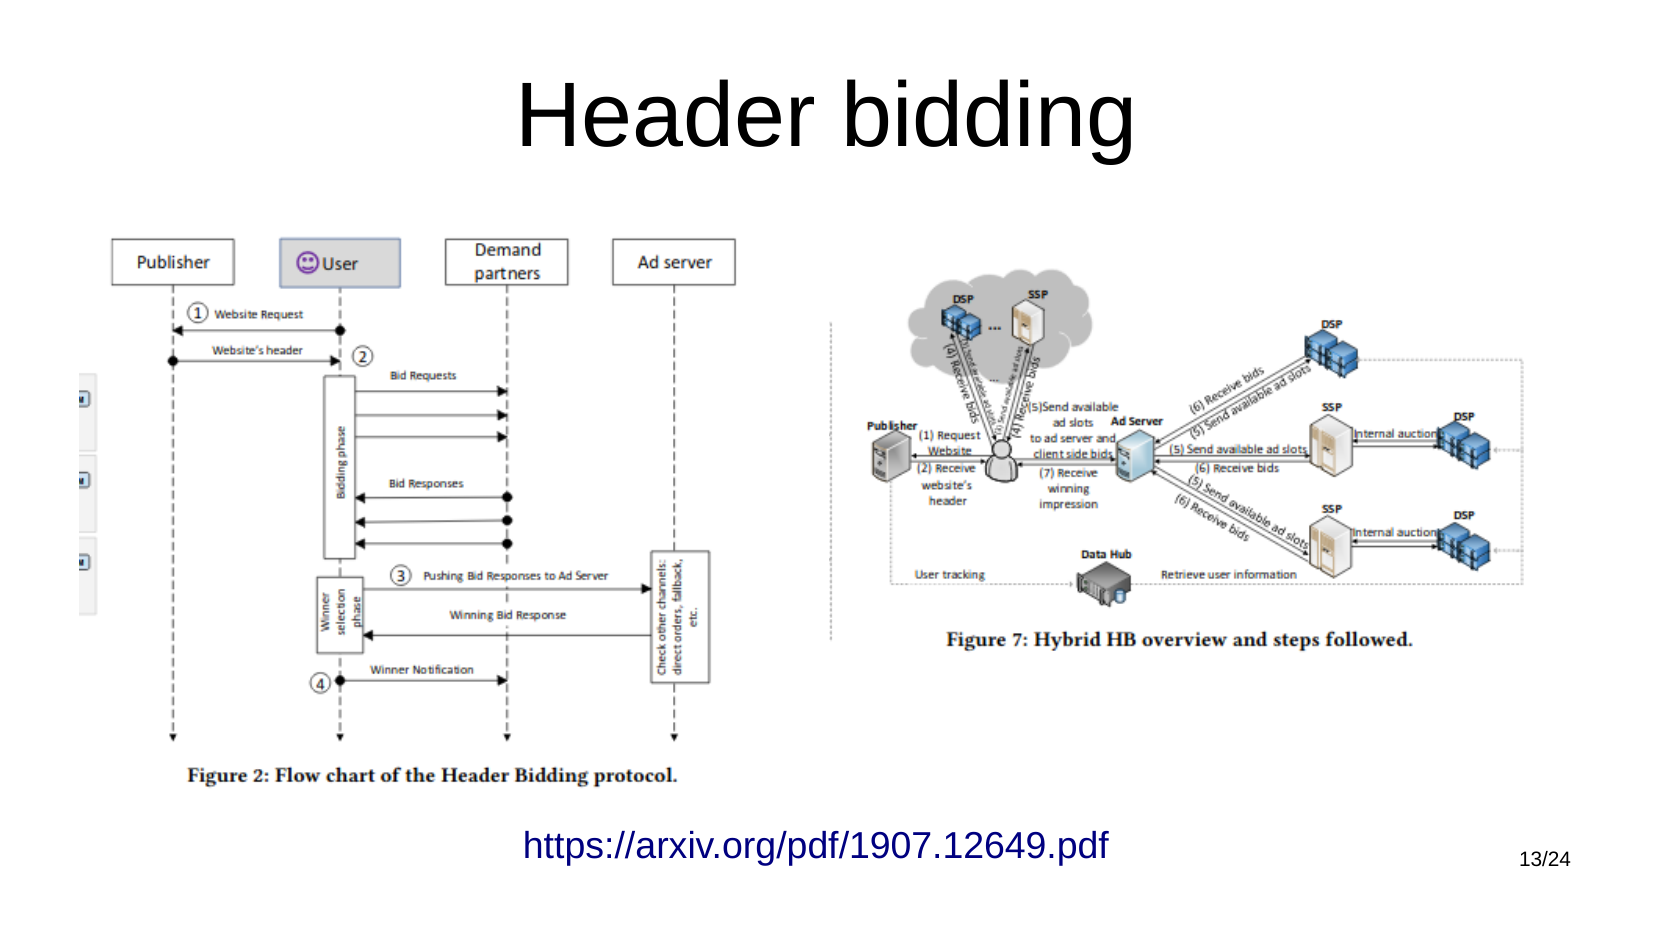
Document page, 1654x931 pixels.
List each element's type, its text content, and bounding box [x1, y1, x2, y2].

picture [79, 159, 780, 804]
title Header bidding [82, 37, 1571, 193]
picture [829, 236, 1560, 676]
text_box https://arxiv.org/pdf/1907.12649.pdf [507, 817, 1124, 875]
